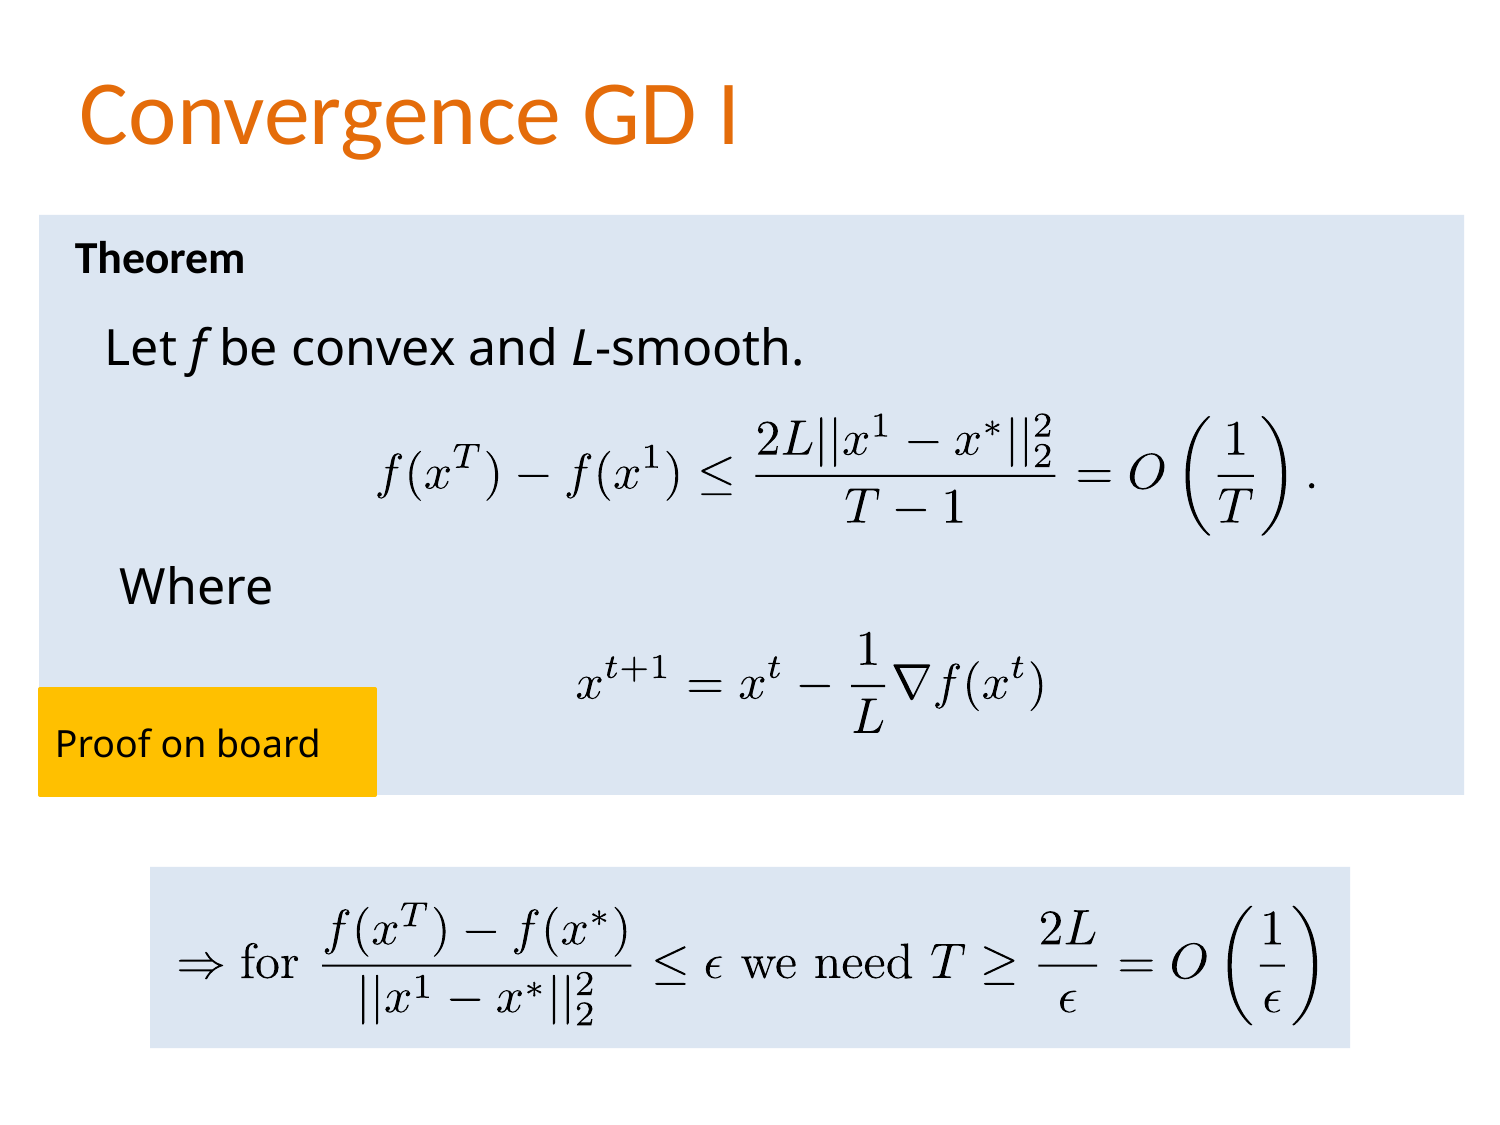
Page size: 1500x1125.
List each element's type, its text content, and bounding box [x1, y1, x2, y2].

text_box [150, 866, 1351, 1049]
text_box Let f be convex and L-smooth. [90, 304, 810, 391]
text_box Where [105, 543, 278, 630]
text_box Convergence GD I [64, 14, 1415, 202]
text_box Theorem [60, 220, 1216, 306]
text_box [39, 214, 1465, 795]
text_box Proof on board [40, 689, 375, 796]
